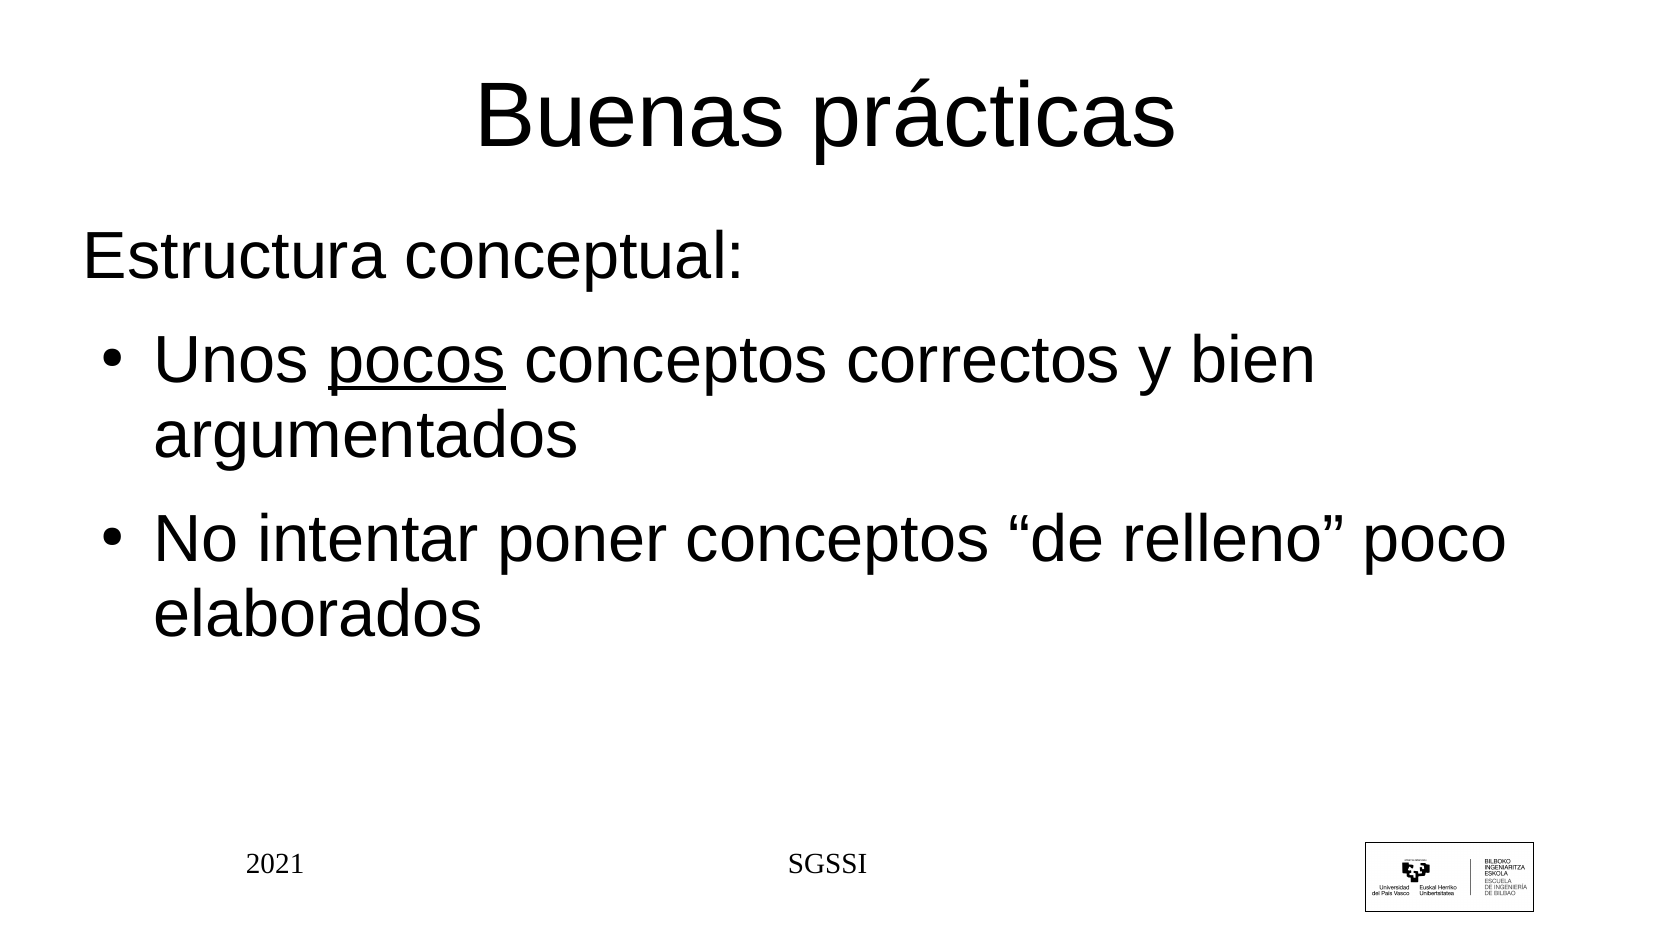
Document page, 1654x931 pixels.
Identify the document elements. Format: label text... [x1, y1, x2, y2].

title Buenas prácticas [82, 37, 1571, 193]
picture [1366, 843, 1533, 911]
list Estructura conceptual: Unos pocos conceptos correctos y bien argumentados No intentar poner conceptos “de relleno” poco elaborados [82, 217, 1571, 758]
